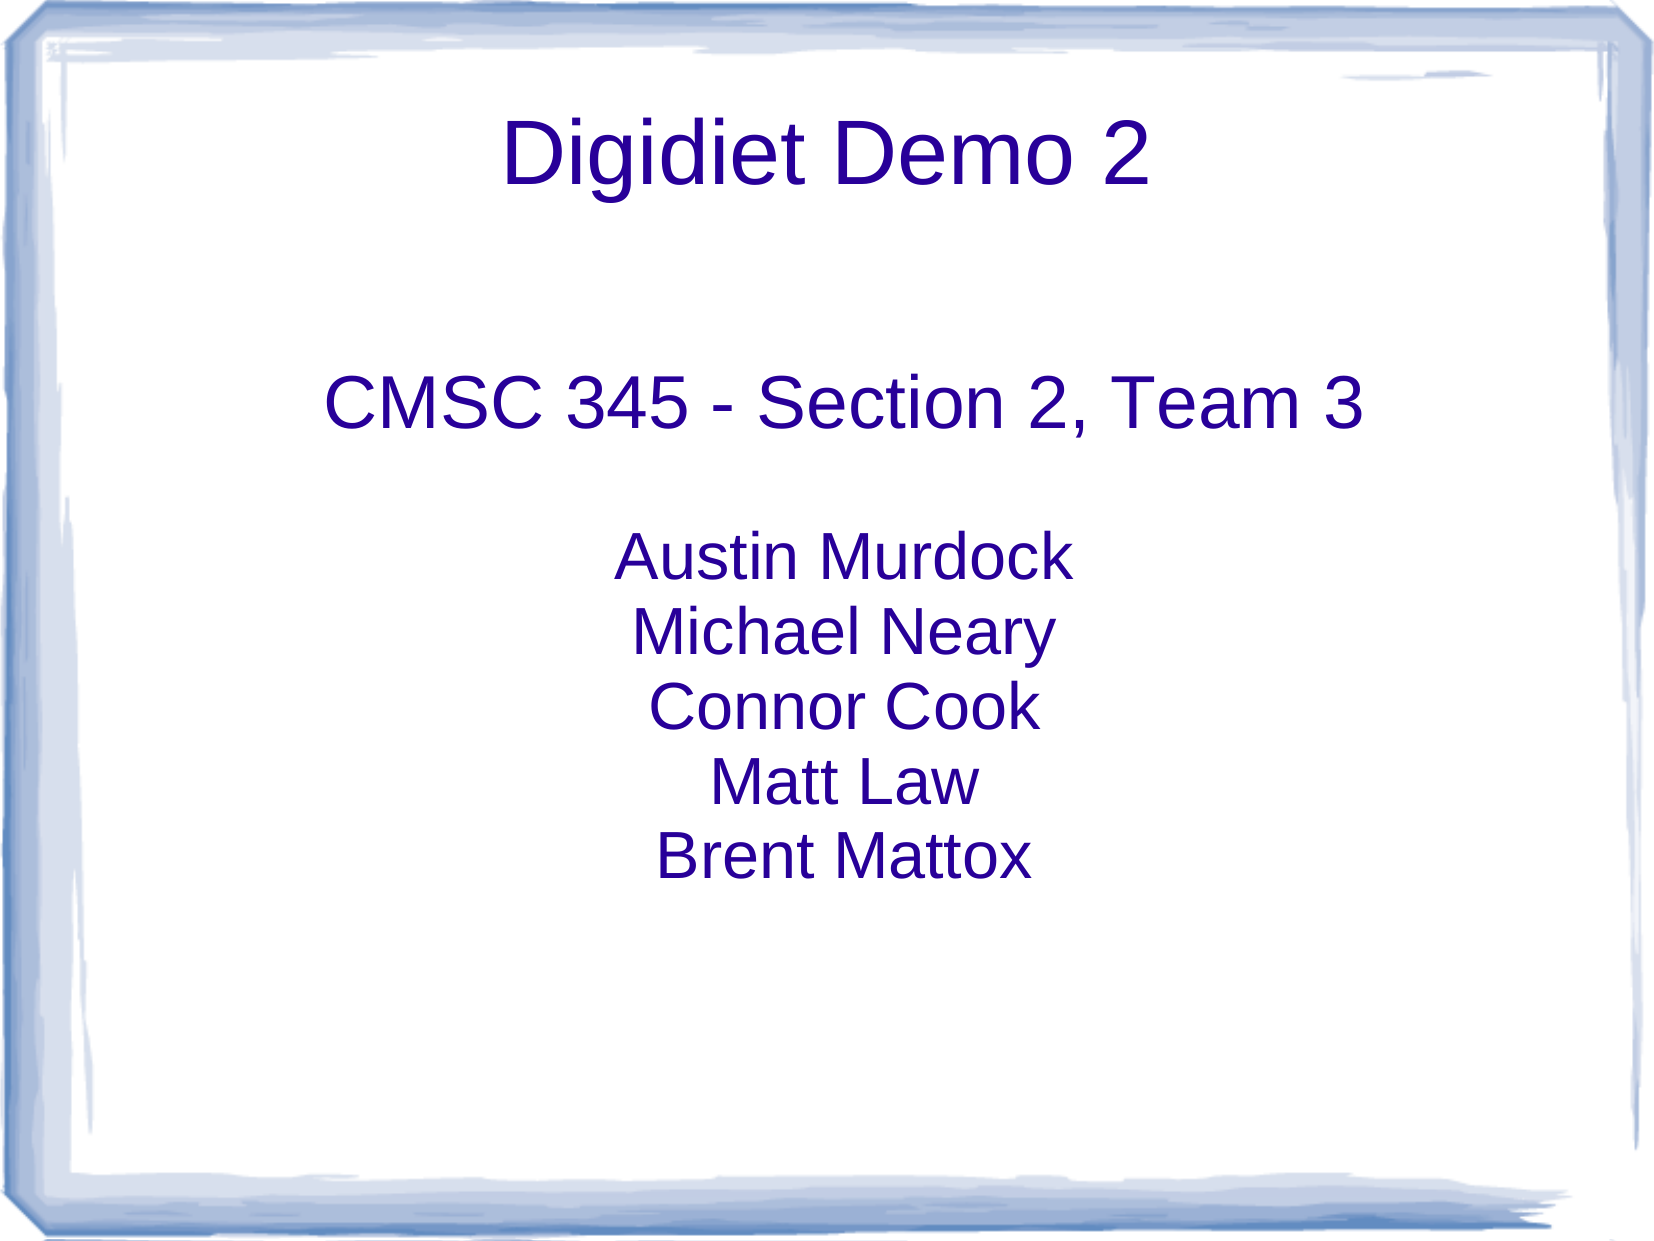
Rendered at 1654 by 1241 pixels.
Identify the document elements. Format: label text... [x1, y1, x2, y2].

picture [0, 0, 1654, 1241]
subtitle CMSC 345 - Section 2, Team 3 Austin Murdock Michael Neary Connor Cook Matt Law Brent Mattox [118, 324, 1571, 1004]
title Digidiet Demo 2 [82, 49, 1571, 257]
